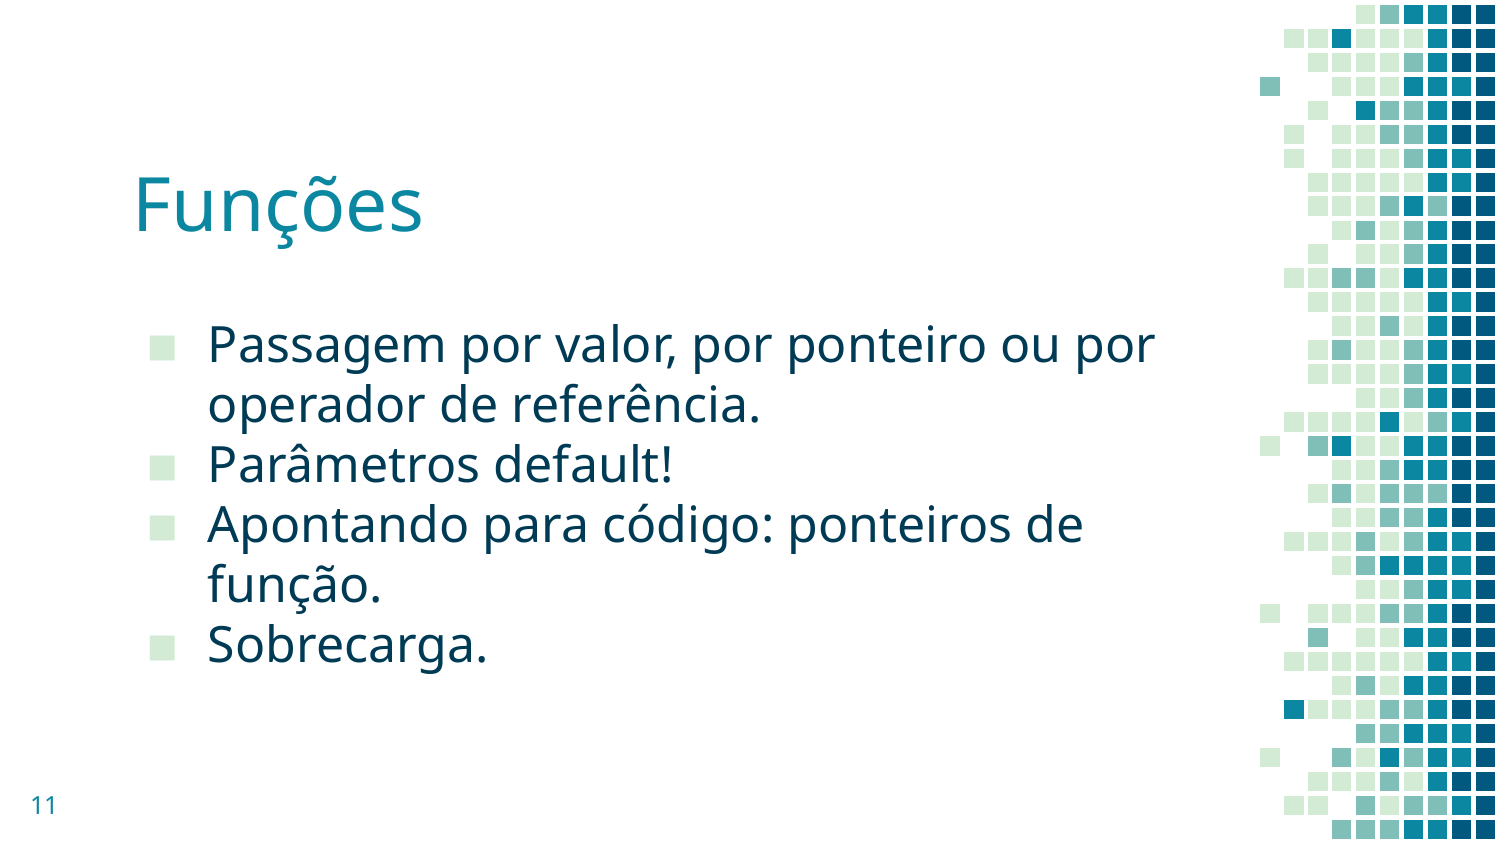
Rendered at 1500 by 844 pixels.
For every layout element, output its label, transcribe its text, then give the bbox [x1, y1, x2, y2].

slide_number <number> [15, 774, 105, 839]
title Funções [117, 121, 1227, 262]
list Passagem por valor, por ponteiro ou por operador de referência. Parâmetros default! Apontando para código: ponteiros de função. Sobrecarga. [117, 284, 1227, 774]
